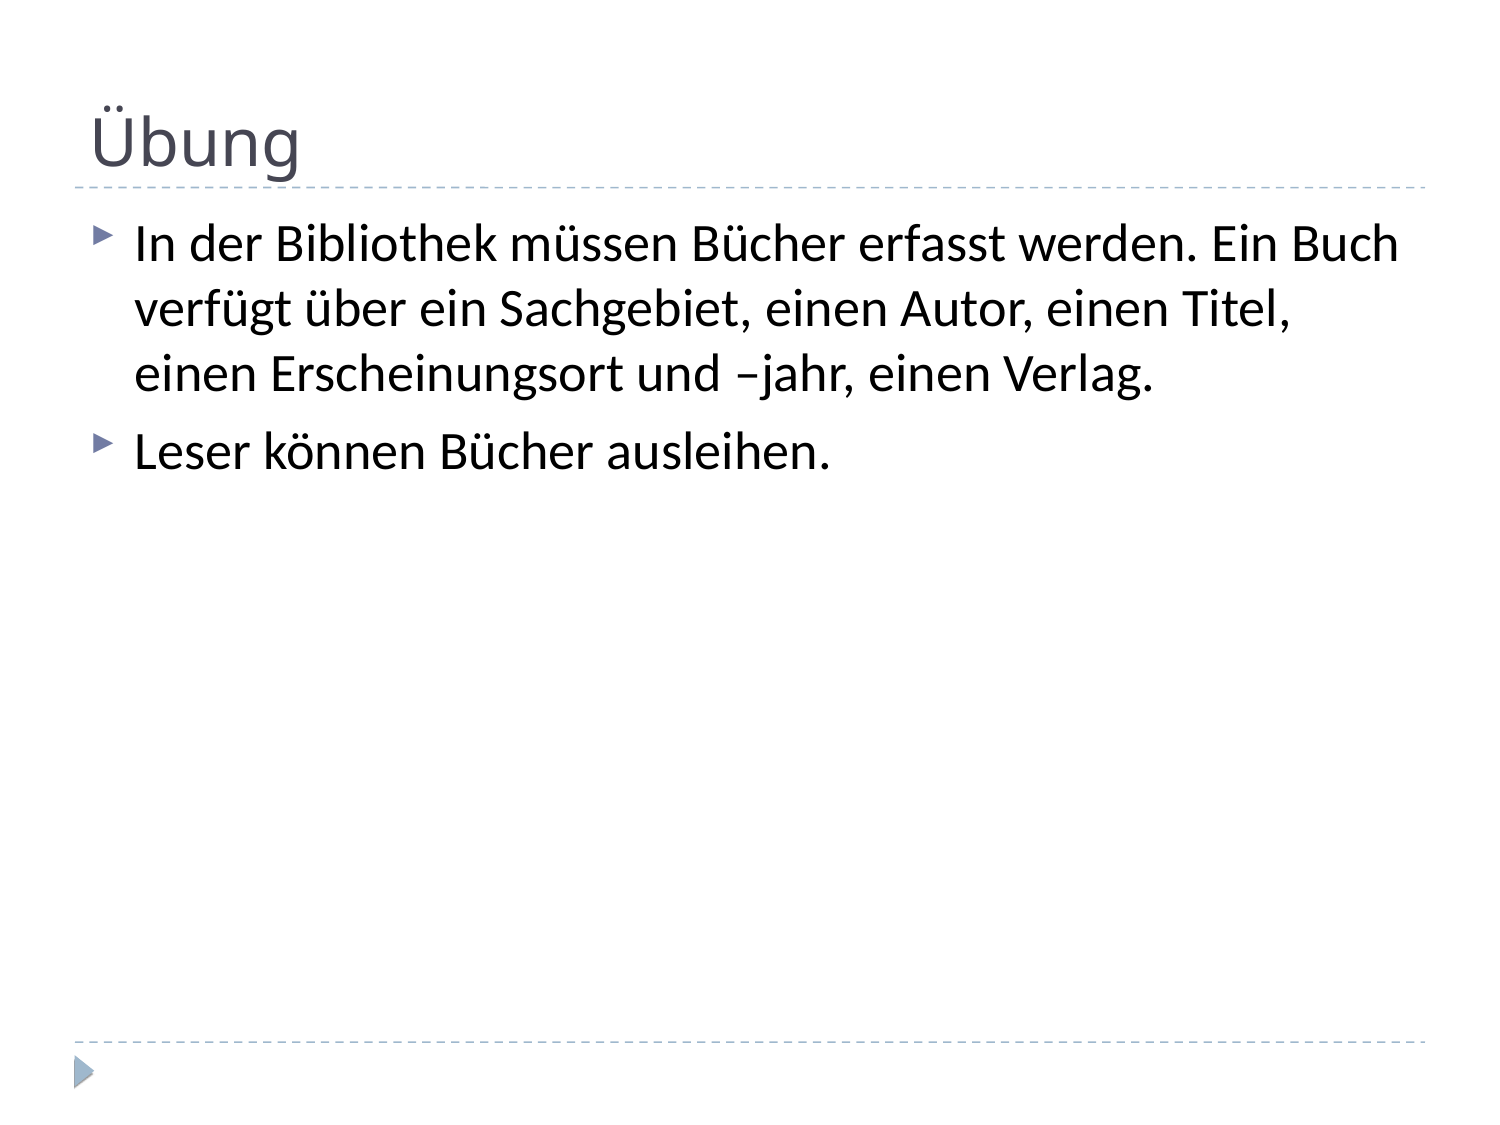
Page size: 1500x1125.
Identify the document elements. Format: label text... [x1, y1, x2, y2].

title Übung [75, 24, 1425, 188]
list In der Bibliothek müssen Bücher erfasst werden. Ein Buch verfügt über ein Sachgebiet, einen Autor, einen Titel, einen Erscheinungsort und –jahr, einen Verlag. Leser können Bücher ausleihen. [75, 200, 1425, 1010]
